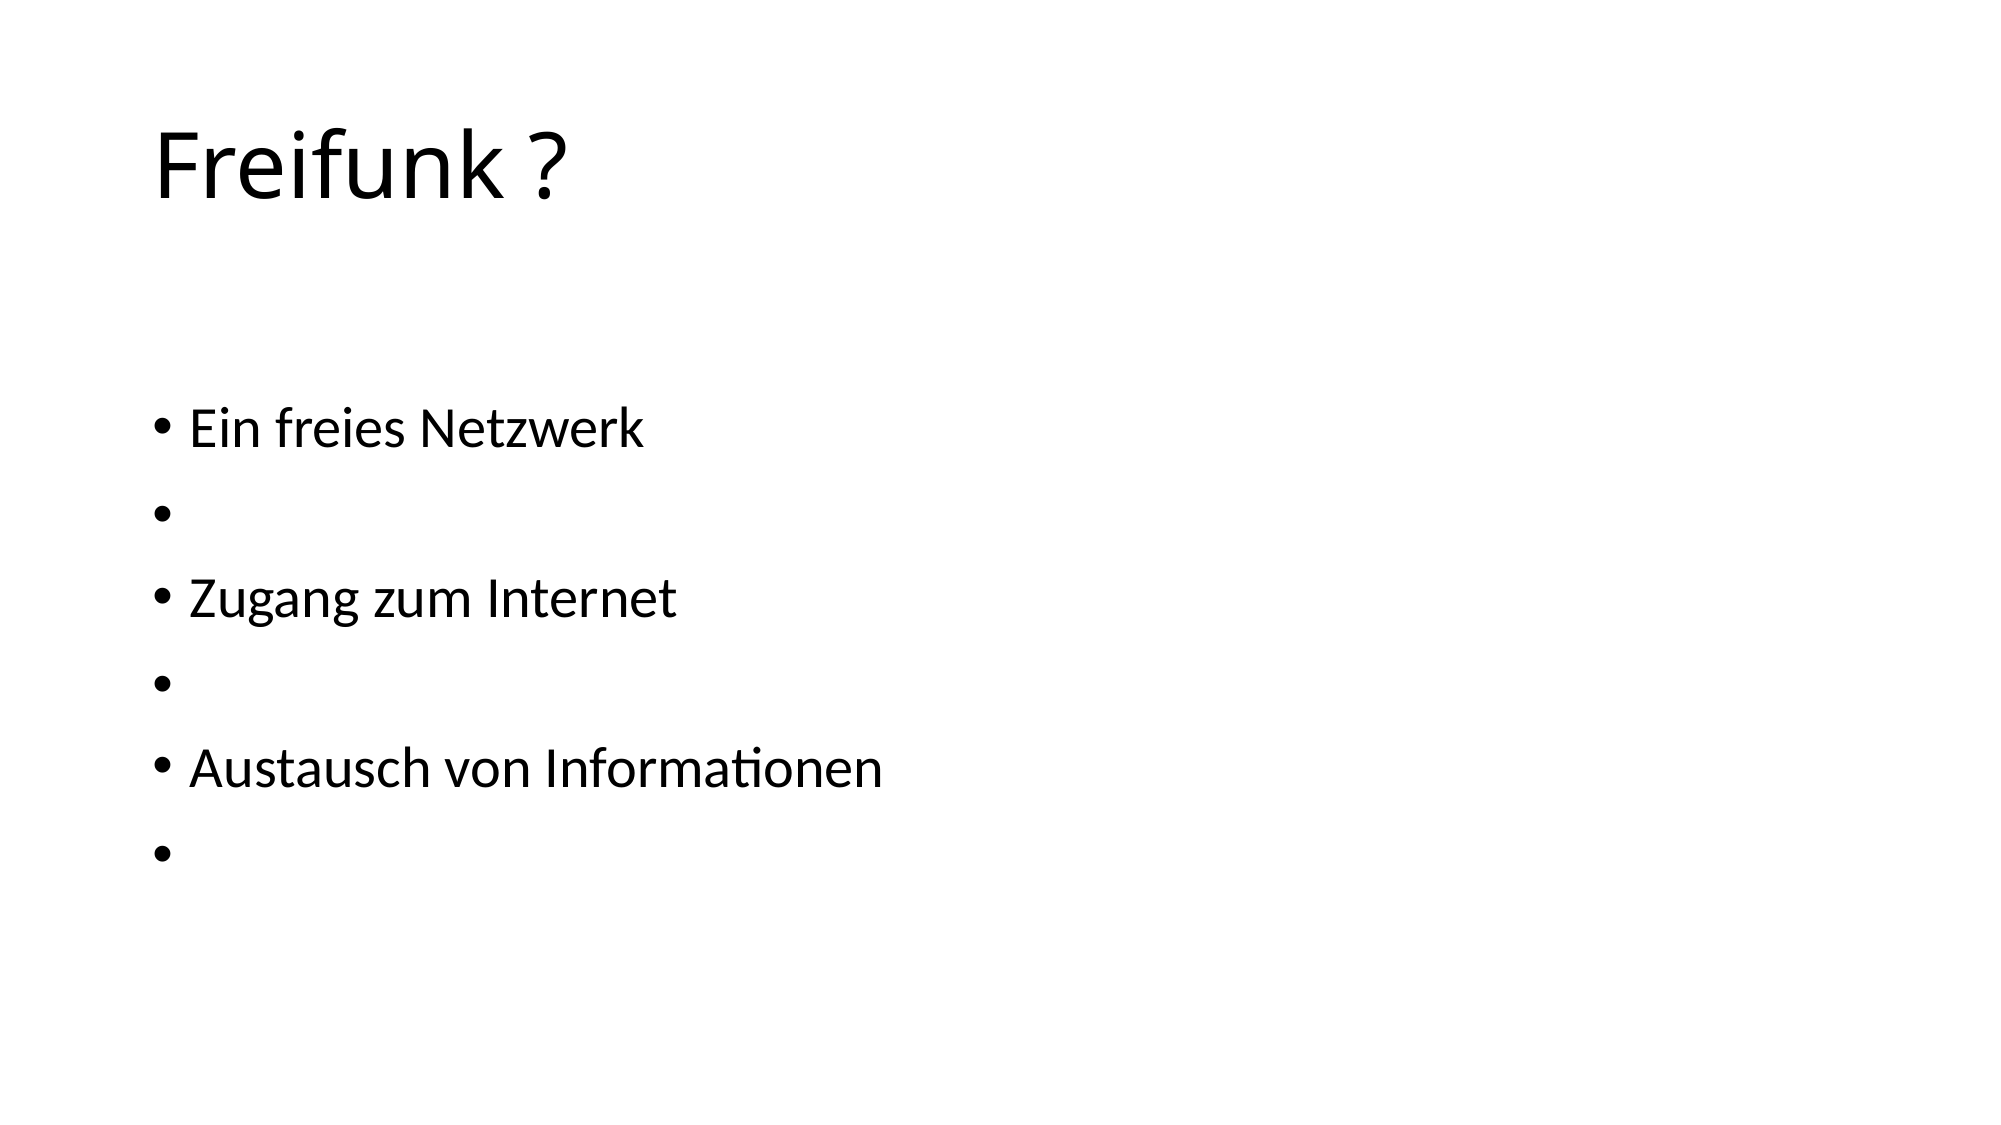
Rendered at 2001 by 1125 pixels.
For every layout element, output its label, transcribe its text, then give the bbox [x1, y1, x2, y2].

list Ein freies Netzwerk Zugang zum Internet Austausch von Informationen [137, 299, 1863, 1014]
title Freifunk ? [137, 59, 1863, 278]
